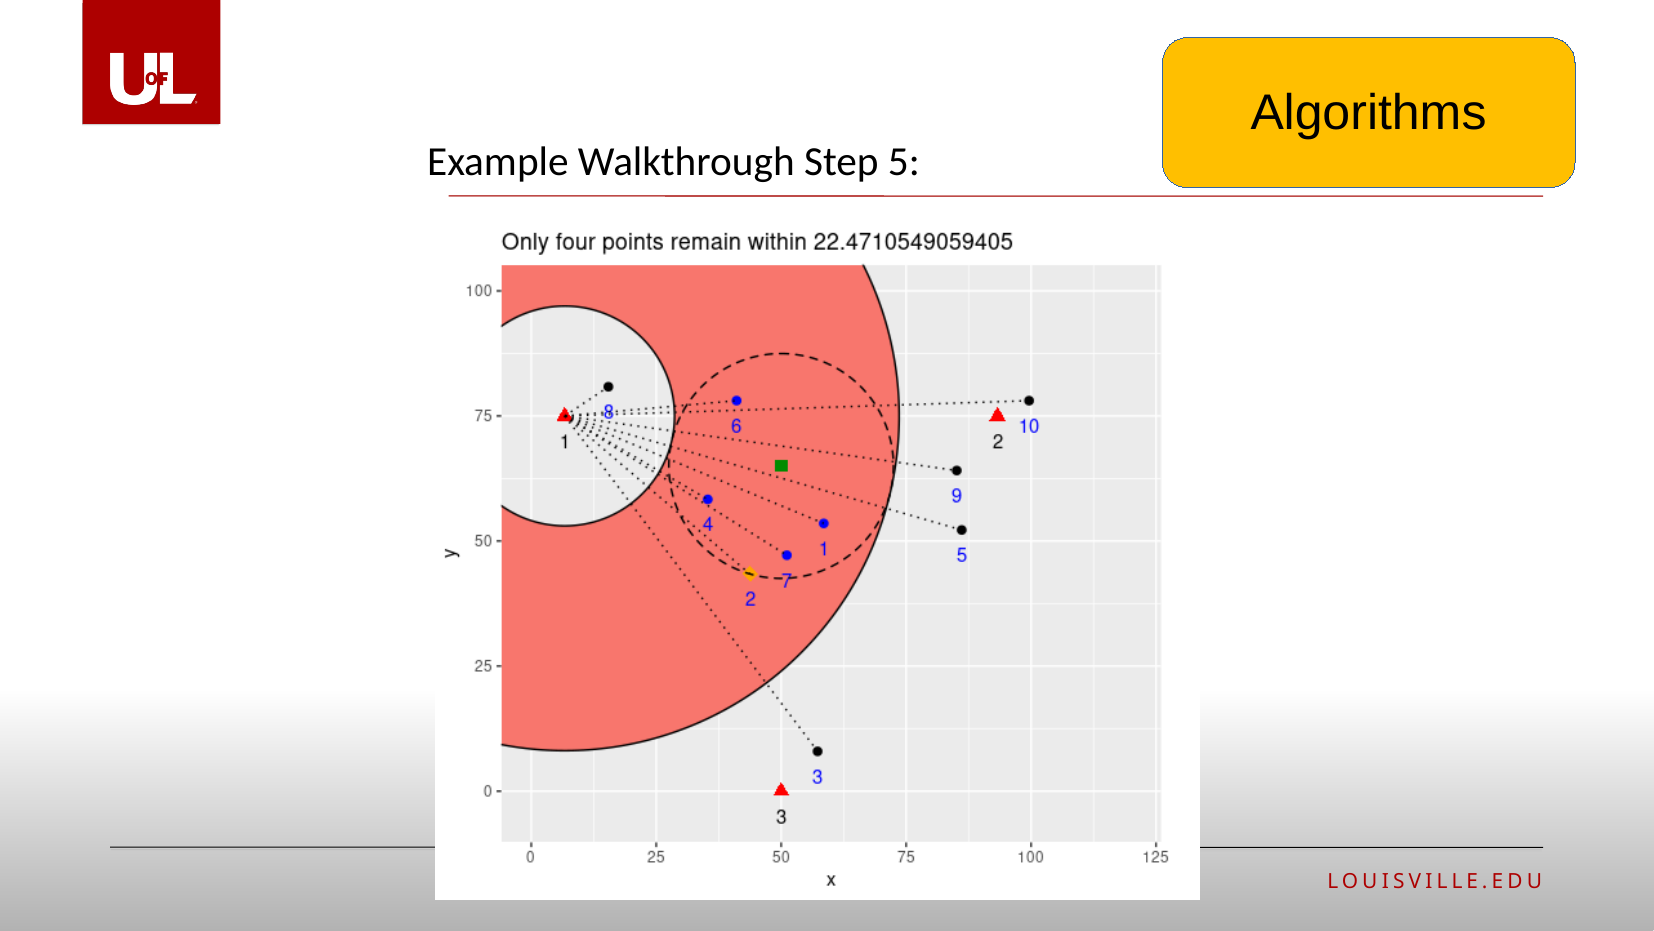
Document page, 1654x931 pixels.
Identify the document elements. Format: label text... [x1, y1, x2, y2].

text_box Algorithms [1162, 37, 1576, 188]
picture [110, 52, 198, 105]
title Example Walkthrough Step 5: [427, 134, 1544, 197]
picture [435, 225, 1200, 901]
